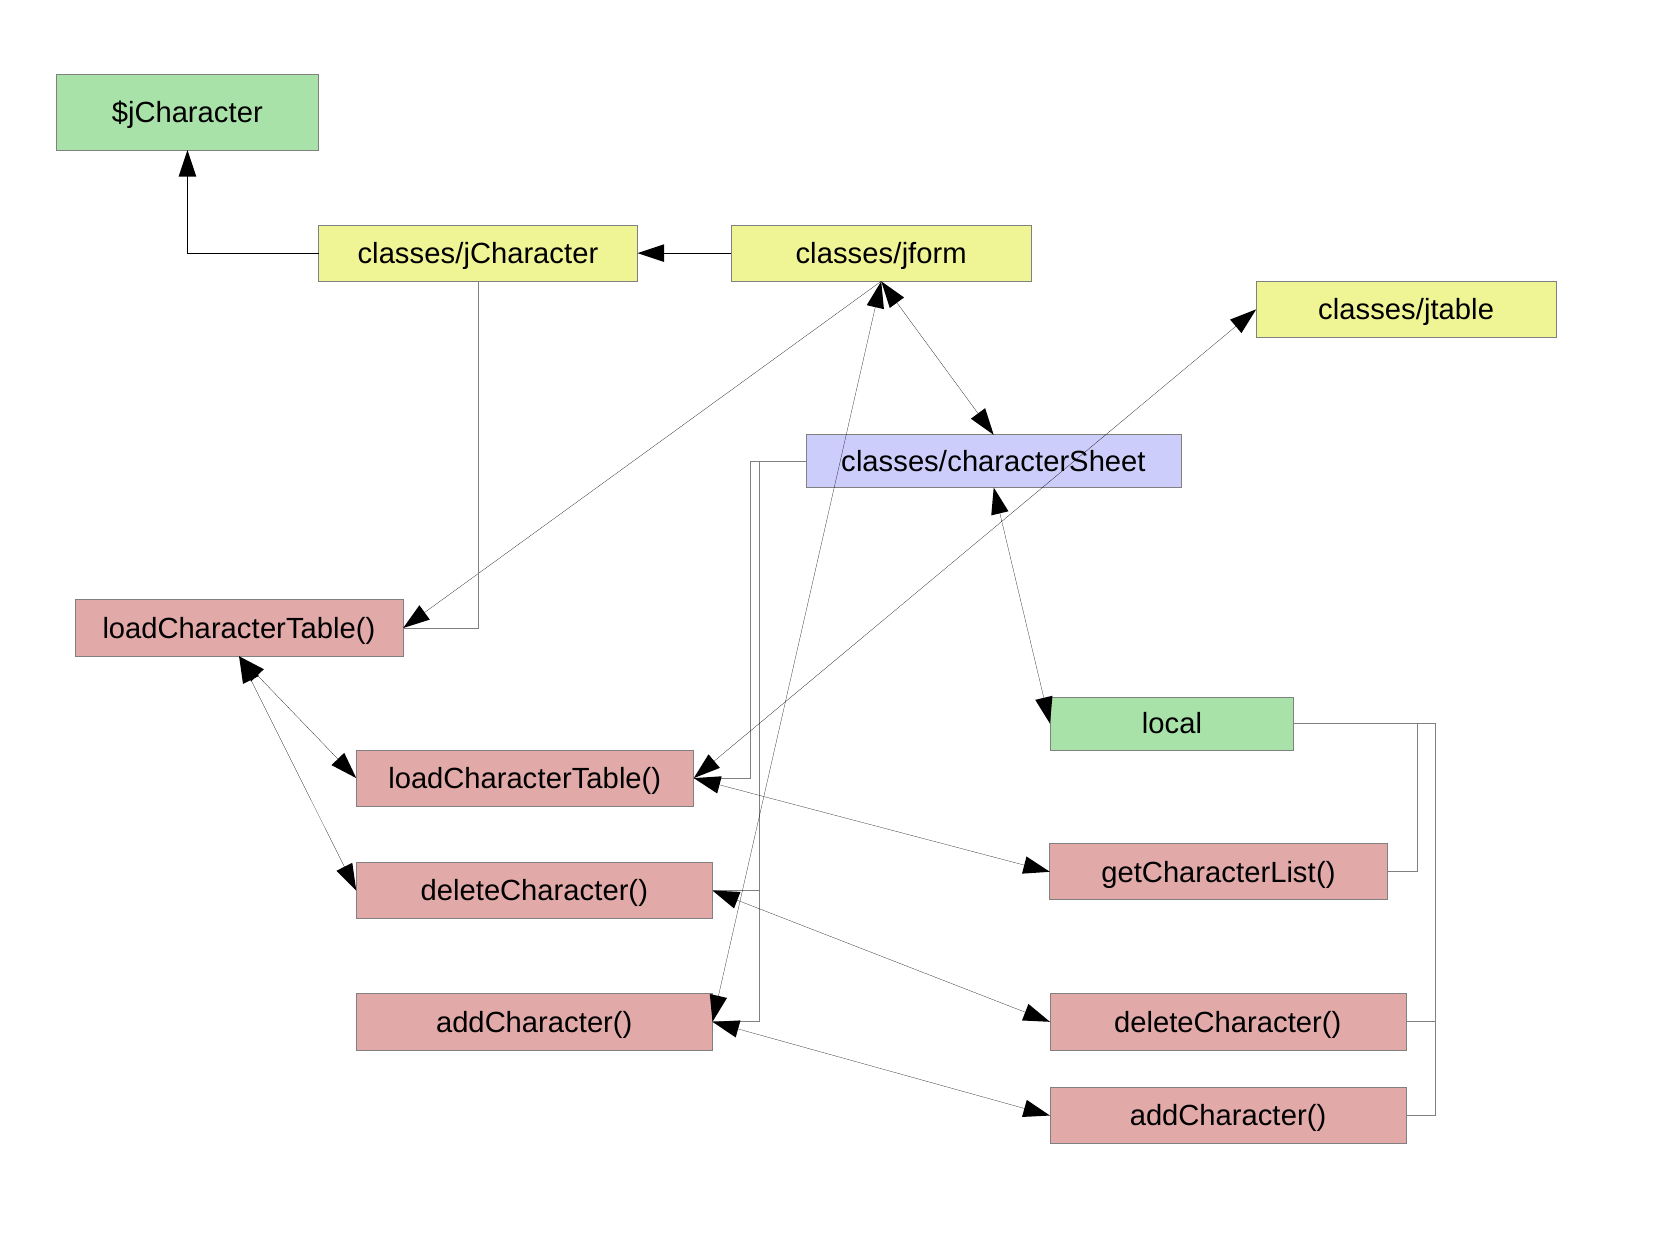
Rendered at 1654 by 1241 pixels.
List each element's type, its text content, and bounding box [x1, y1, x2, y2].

text_box local [1050, 697, 1294, 751]
text_box addCharacter() [1050, 1087, 1407, 1144]
text_box classes/characterSheet [806, 434, 846, 488]
text_box deleteCharacter() [356, 862, 713, 919]
text_box classes/jtable [1256, 281, 1557, 338]
text_box classes/characterSheet [835, 434, 1105, 488]
text_box addCharacter() [356, 993, 713, 1051]
text_box classes/jform [731, 225, 1032, 282]
text_box deleteCharacter() [1050, 993, 1407, 1051]
text_box loadCharacterTable() [356, 750, 694, 807]
text_box getCharacterList() [1049, 843, 1388, 900]
text_box classes/jCharacter [318, 225, 638, 282]
text_box $jCharacter [56, 74, 319, 151]
text_box loadCharacterTable() [75, 599, 404, 657]
text_box classes/characterSheet [1044, 434, 1182, 488]
